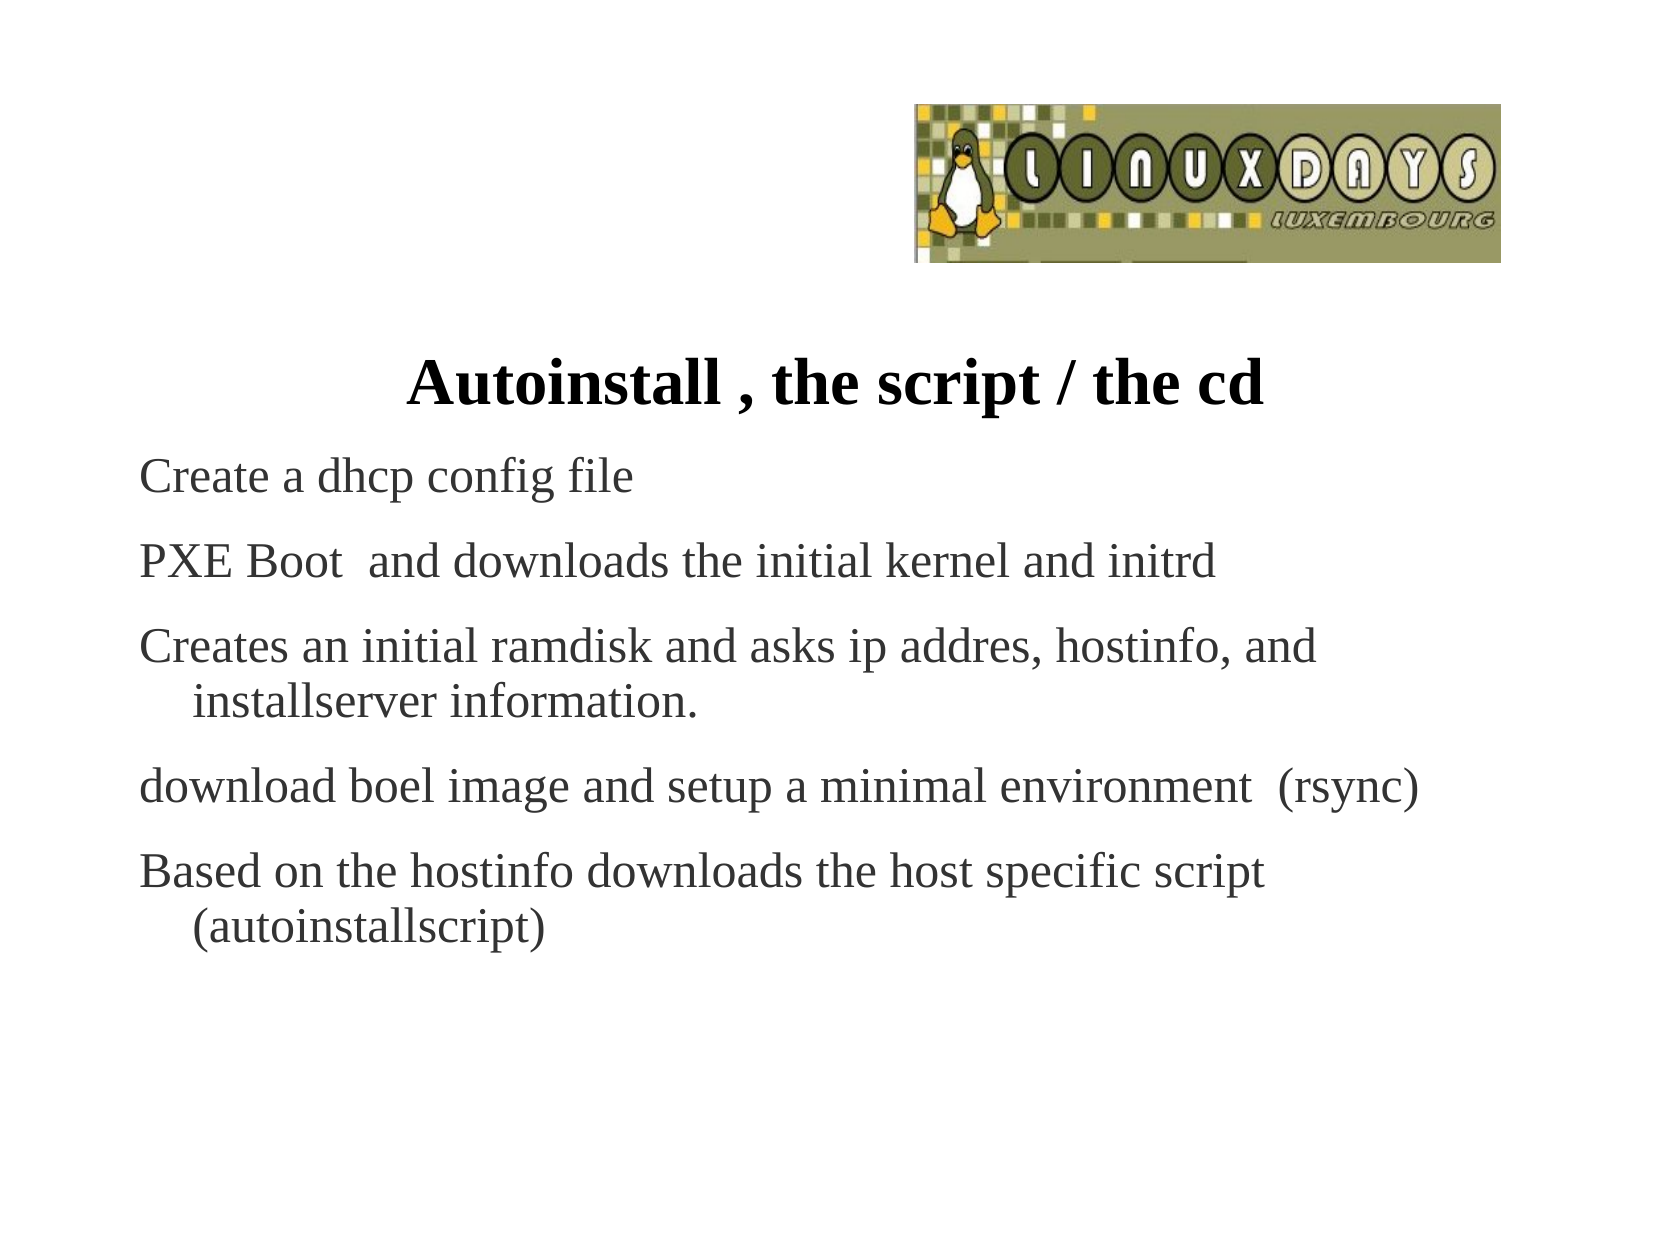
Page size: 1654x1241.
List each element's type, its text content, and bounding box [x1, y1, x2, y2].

picture [914, 104, 1501, 263]
list Autoinstall , the script / the cd Create a dhcp config file PXE Boot and downloads the initial kernel and initrd Creates an initial ramdisk and asks ip addres, hostinfo, and installserver information. download boel image and setup a minimal environment (rsync) Based on the hostinfo downloads the host specific script (autoinstallscript) [121, 344, 1534, 1127]
